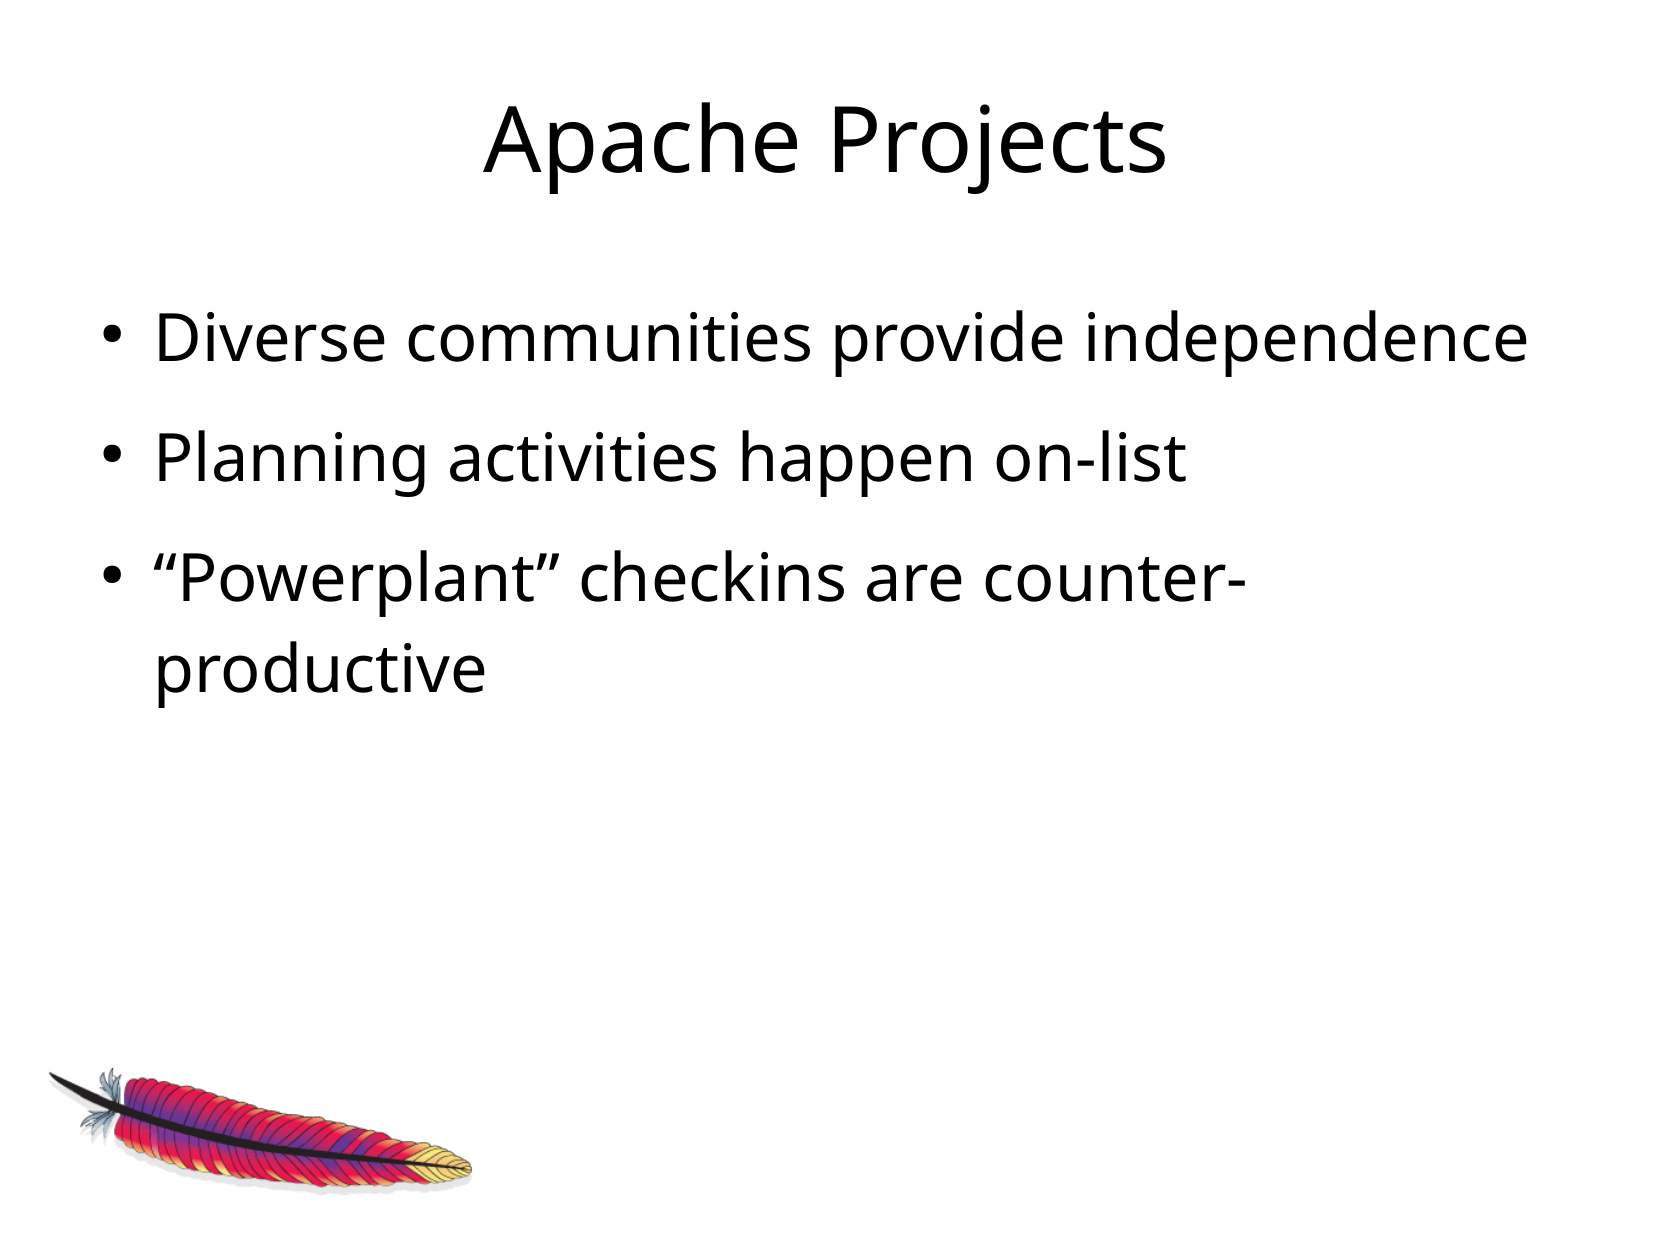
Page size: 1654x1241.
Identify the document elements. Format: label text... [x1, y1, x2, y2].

title Apache Projects [82, 49, 1571, 226]
picture [45, 1064, 477, 1200]
list Diverse communities provide independence Planning activities happen on-list “Powerplant” checkins are counter-productive [82, 290, 1571, 1109]
